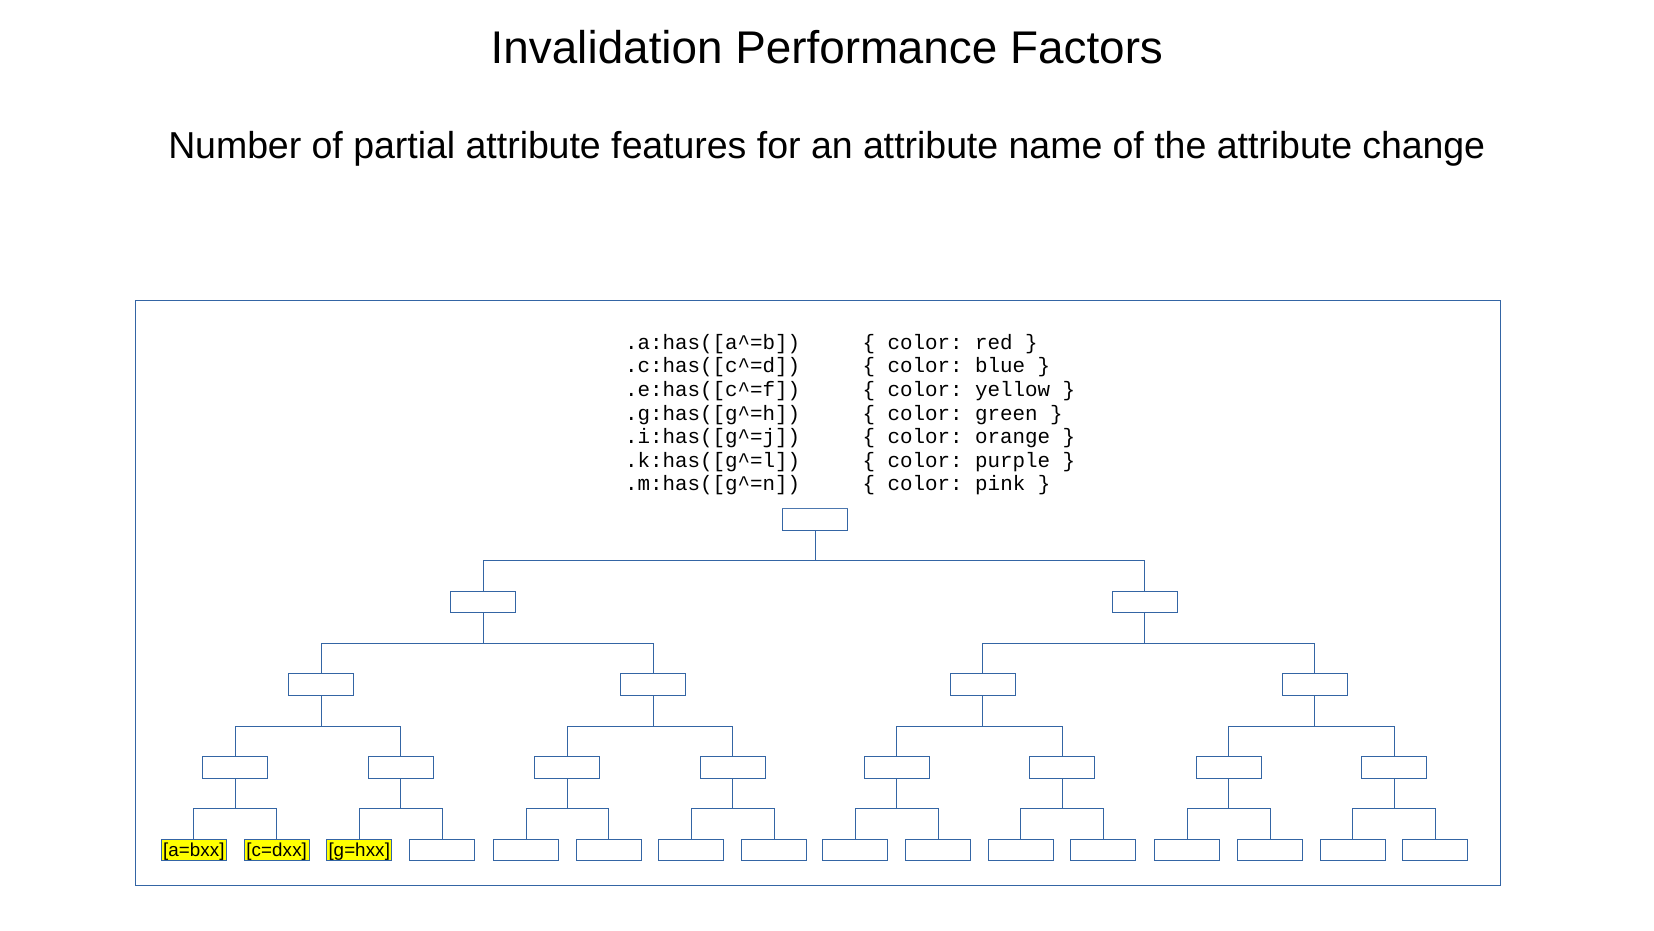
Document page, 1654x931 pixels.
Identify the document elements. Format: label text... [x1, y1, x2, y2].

text_box [135, 300, 1501, 886]
text_box Invalidation Performance Factors Number of partial attribute features for an attribute name of the attribute change [0, 15, 1654, 175]
